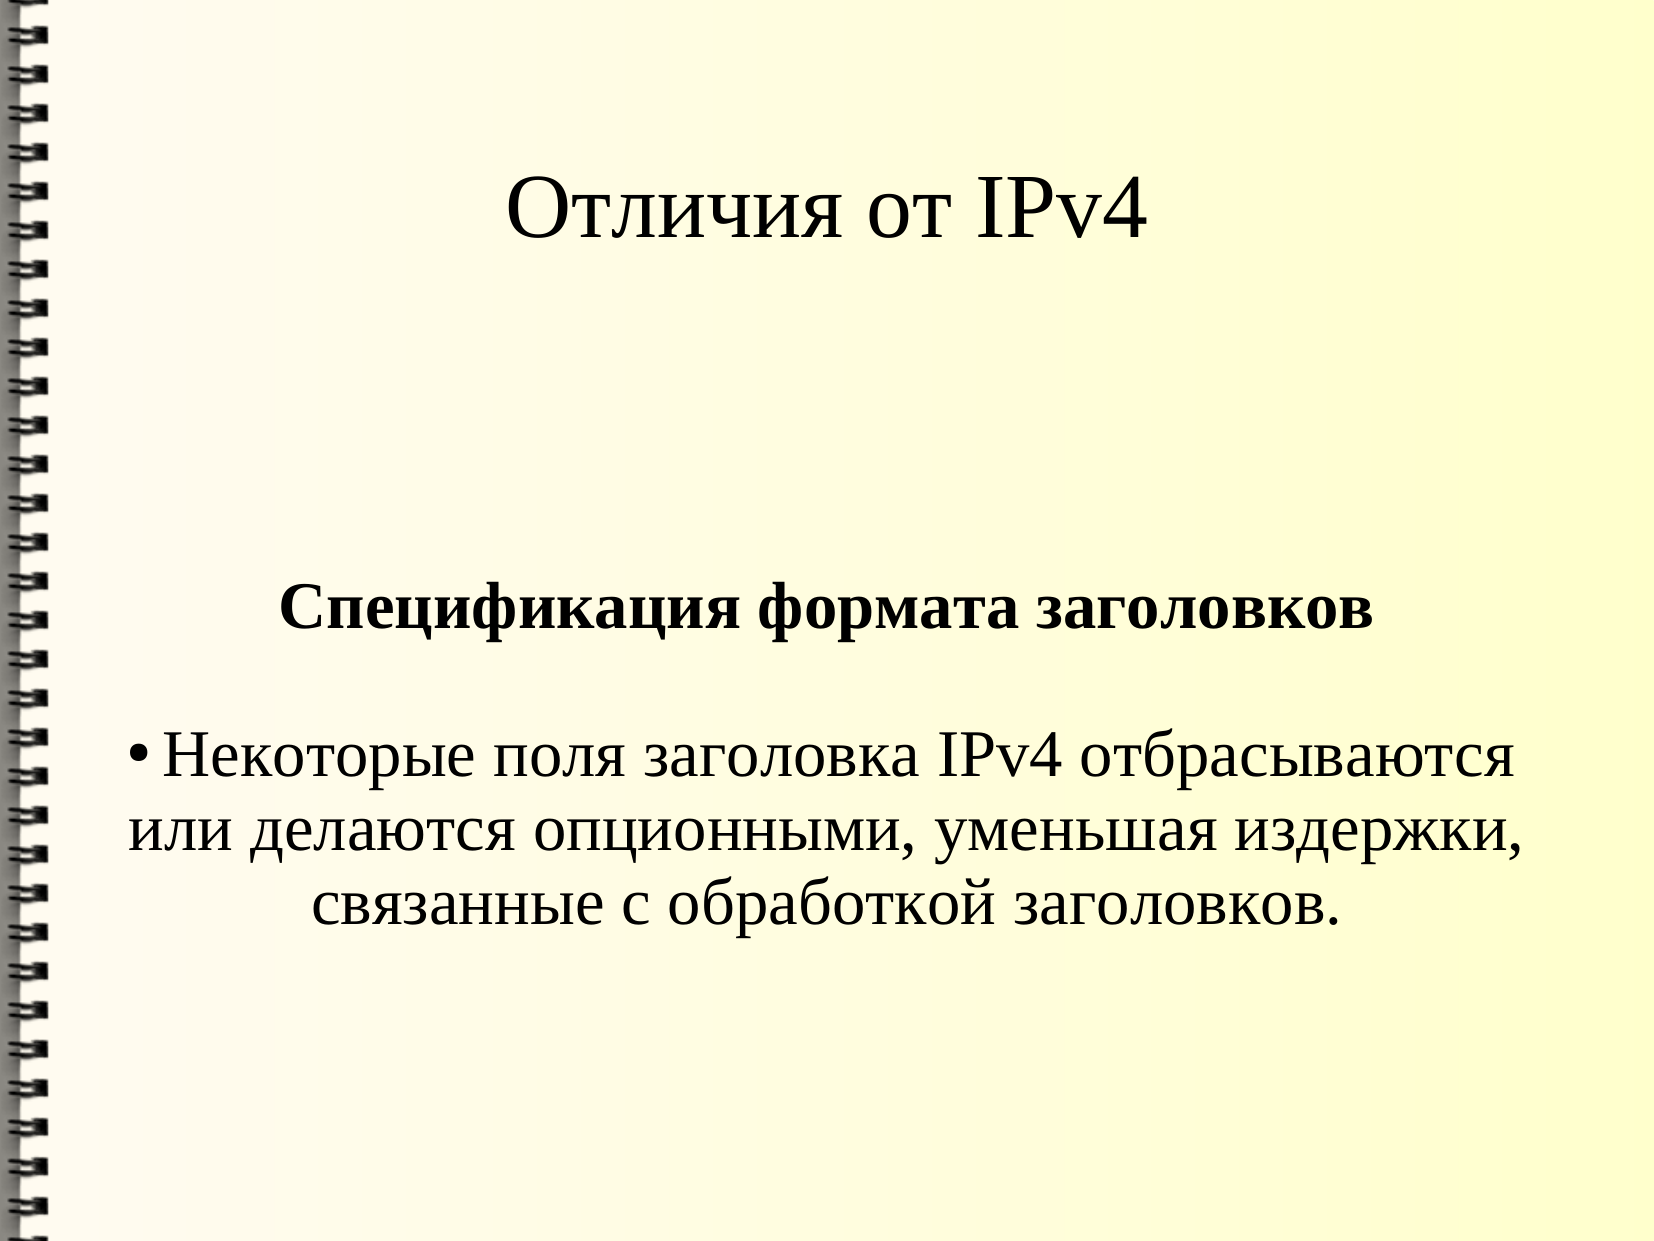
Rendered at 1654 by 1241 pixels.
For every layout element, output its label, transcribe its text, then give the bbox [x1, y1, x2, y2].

title Отличия от IPv4 [121, 102, 1534, 311]
picture [0, 0, 1654, 1241]
subtitle Спецификация формата заголовков Некоторые поля заголовка IPv4 отбрасываются или делаются опционными, уменьшая издержки, связанные с обработкой заголовков. [121, 344, 1534, 1164]
